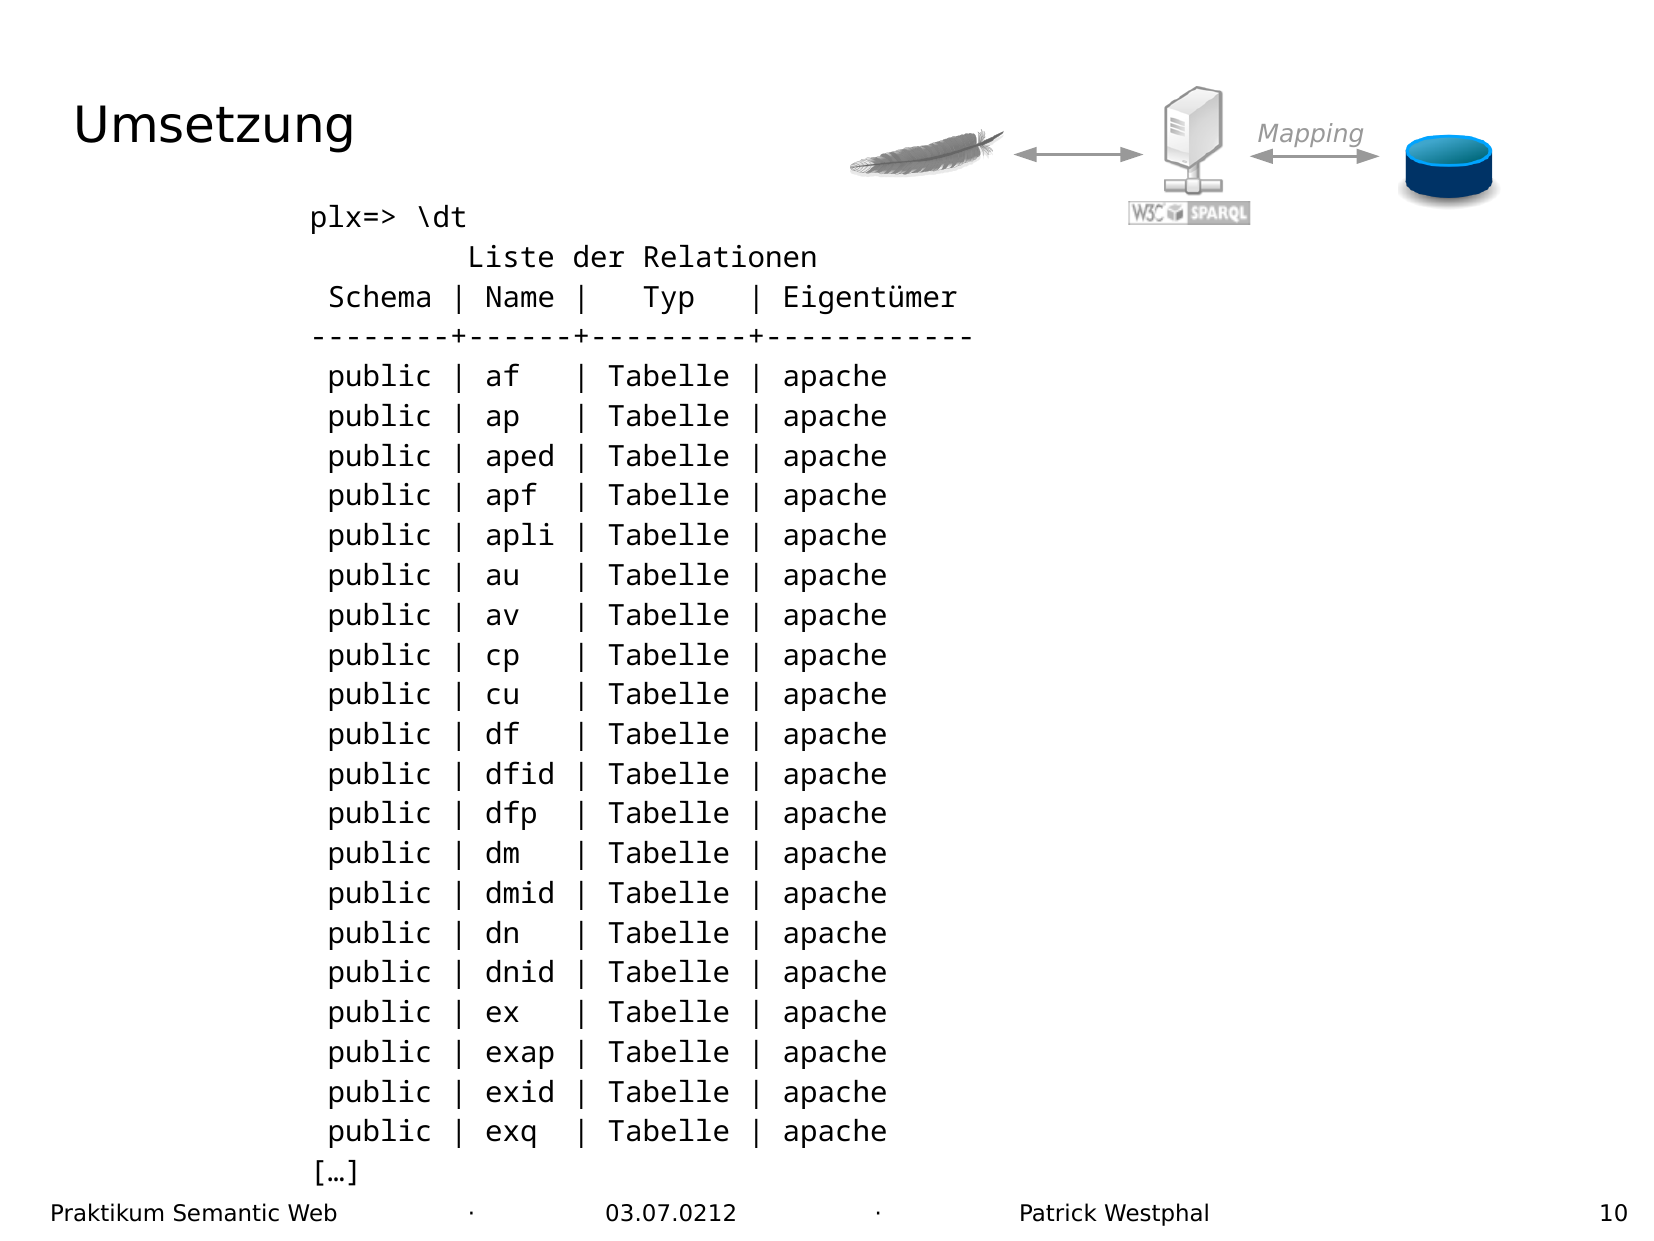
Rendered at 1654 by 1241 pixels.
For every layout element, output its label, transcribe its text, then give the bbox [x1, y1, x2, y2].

text_box Mapping [1226, 112, 1396, 157]
picture [1135, 82, 1250, 189]
picture [1398, 116, 1501, 189]
text_box Praktikum Semantic Web · 03.07.0212 · Patrick Westphal [35, 1192, 1300, 1235]
text_box Umsetzung [59, 59, 1583, 133]
picture [850, 129, 1004, 178]
text_box plx=> \dt Liste der Relationen Schema | Name | Typ | Eigentümer --------+------+---------+------------ public | af | Tabelle | apache public | ap | Tabelle | apache public | aped | Tabelle | apache public | apf | Tabelle | apache public | apli | Tabelle | apache public | au | Tabelle | apache public | av | Tabelle | apache public | cp | Tabelle | apache public | cu | Tabelle | apache public | df | Tabelle | apache public | dfid | Tabelle | apache public | dfp | Tabelle | apache public | dm | Tabelle | apache public | dmid | Tabelle | apache public | dn | Tabelle | apache public | dnid | Tabelle | apache public | ex | Tabelle | apache public | exap | Tabelle | apache public | exid | Tabelle | apache public | exq | Tabelle | apache […] [295, 189, 1583, 1117]
text_box <Nummer> [1474, 1192, 1644, 1235]
